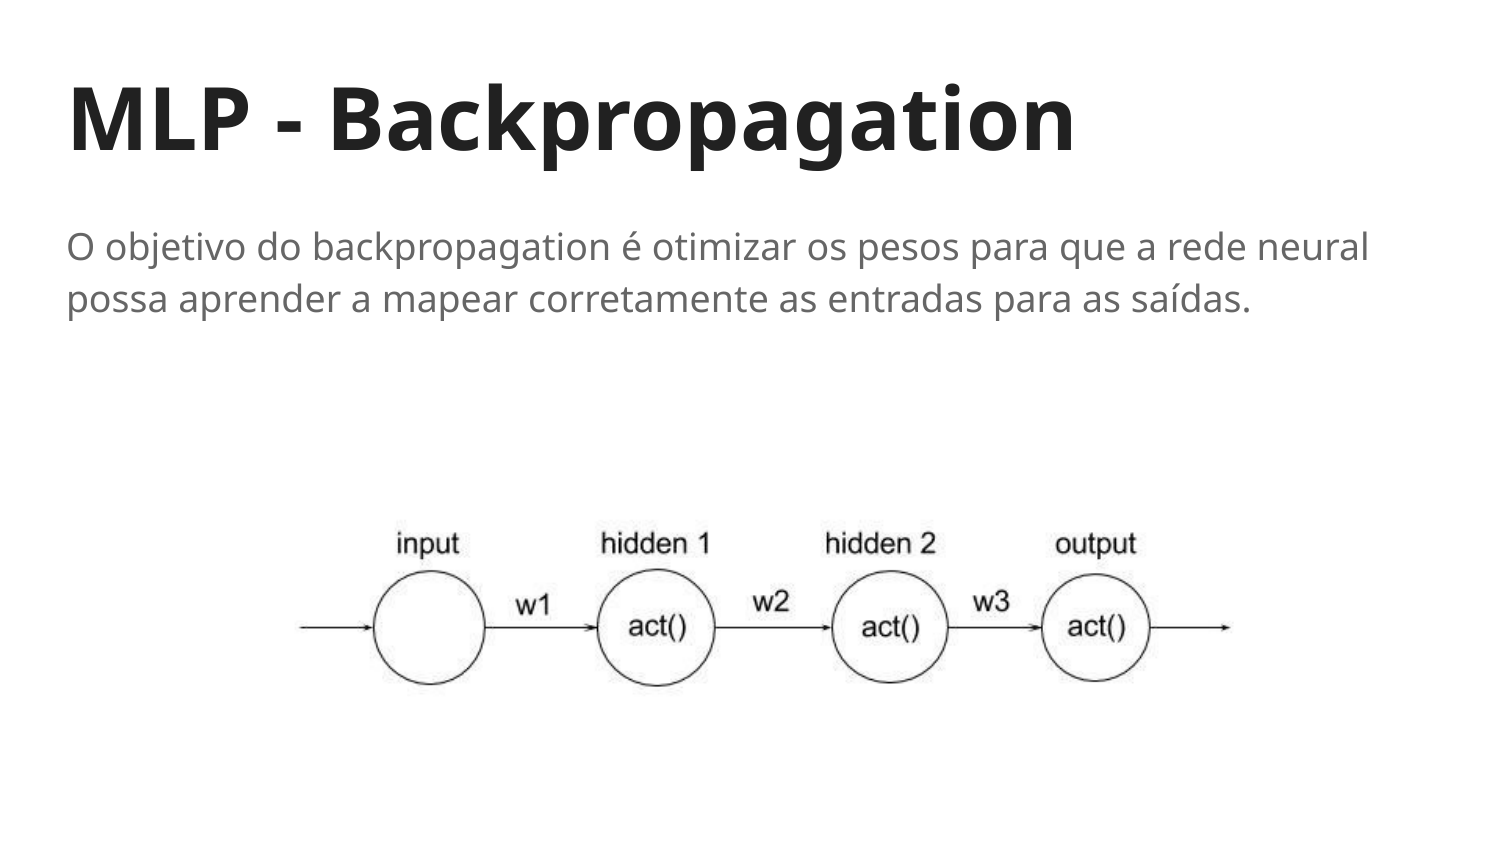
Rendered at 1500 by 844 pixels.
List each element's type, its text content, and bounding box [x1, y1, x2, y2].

title MLP - Backpropagation [51, 48, 1449, 180]
picture [270, 495, 1273, 712]
list O objetivo do backpropagation é otimizar os pesos para que a rede neural possa aprender a mapear corretamente as entradas para as saídas. [51, 201, 1449, 750]
